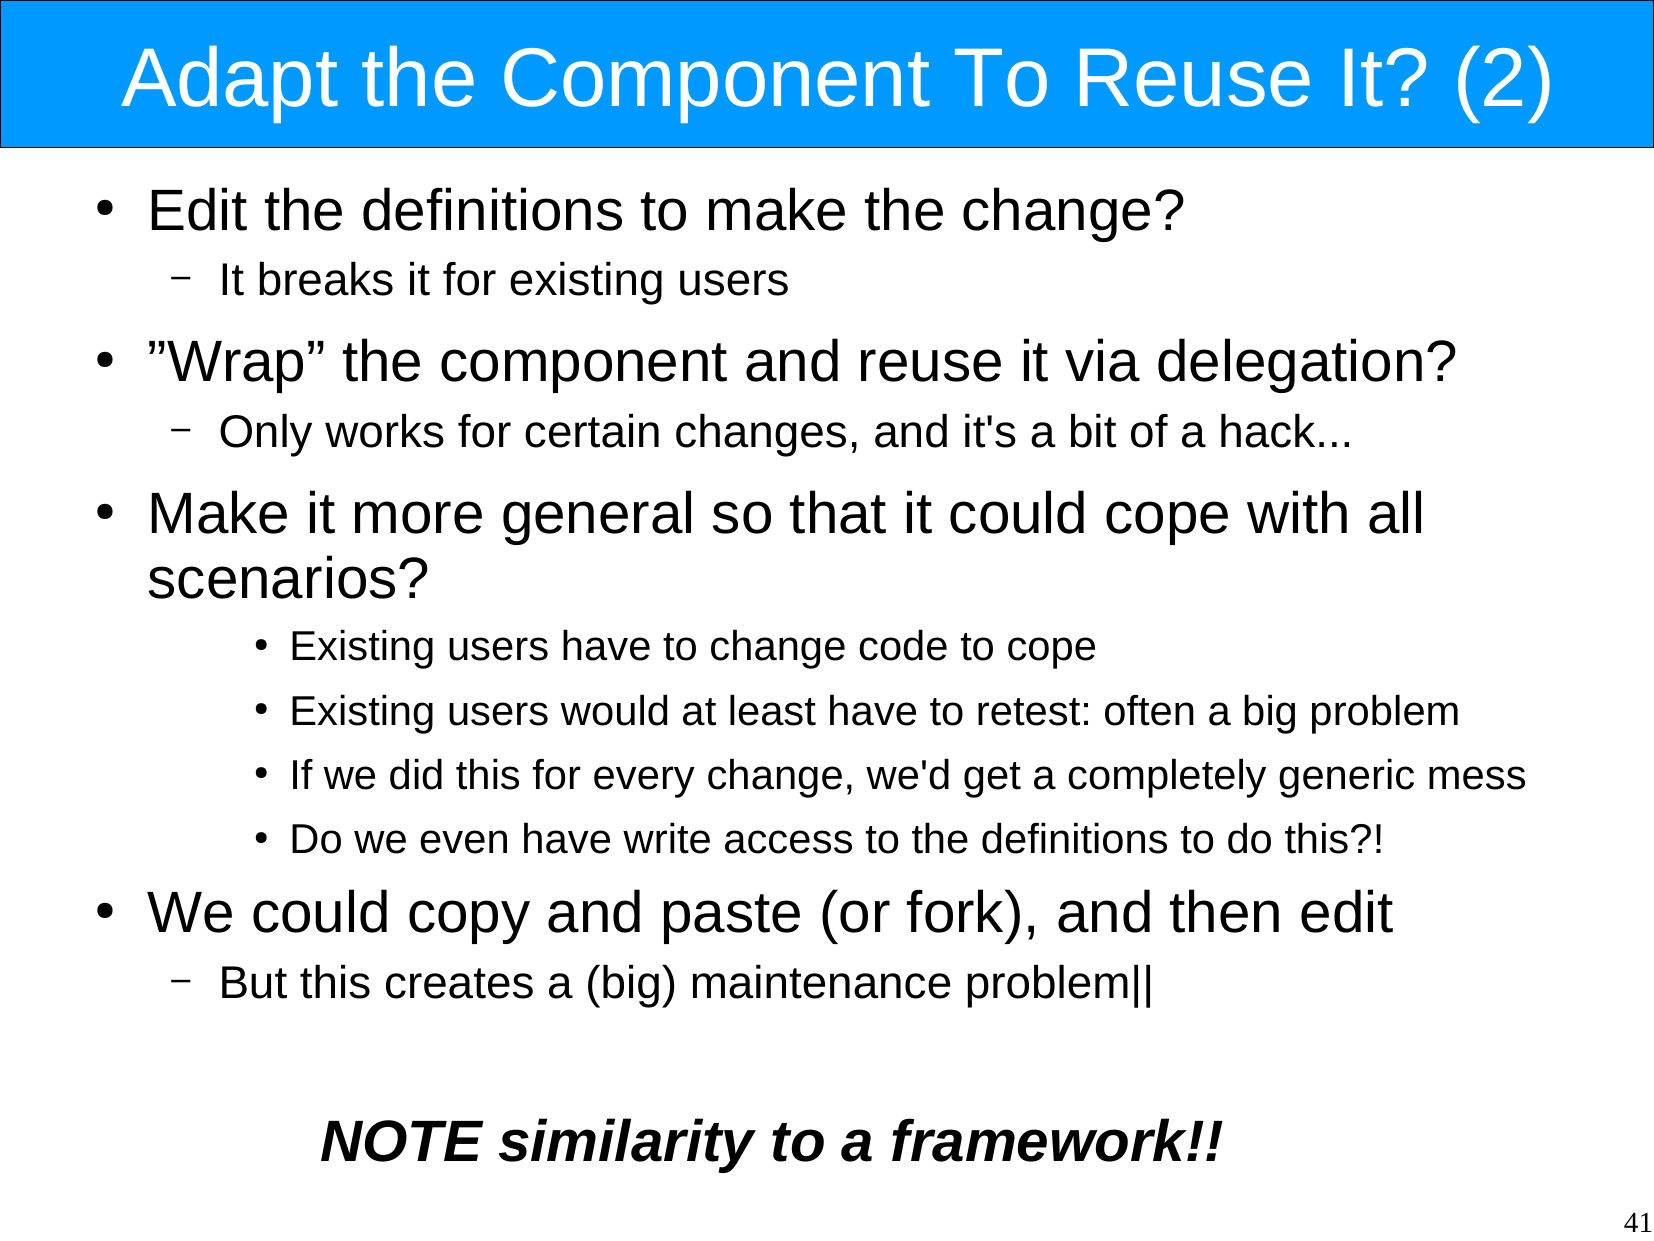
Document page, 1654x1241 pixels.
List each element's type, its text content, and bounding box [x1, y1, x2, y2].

title Adapt the Component To Reuse It? (2) [82, 21, 1571, 135]
list Edit the definitions to make the change? It breaks it for existing users ”Wrap” the component and reuse it via delegation? Only works for certain changes, and it's a bit of a hack... Make it more general so that it could cope with all scenarios? Existing users have to change code to cope Existing users would at least have to retest: often a big problem If we did this for every change, we'd get a completely generic mess Do we even have write access to the definitions to do this?! We could copy and paste (or fork), and then edit But this creates a (big) maintenance problem|| NOTE similarity to a framework!! [76, 177, 1565, 1196]
